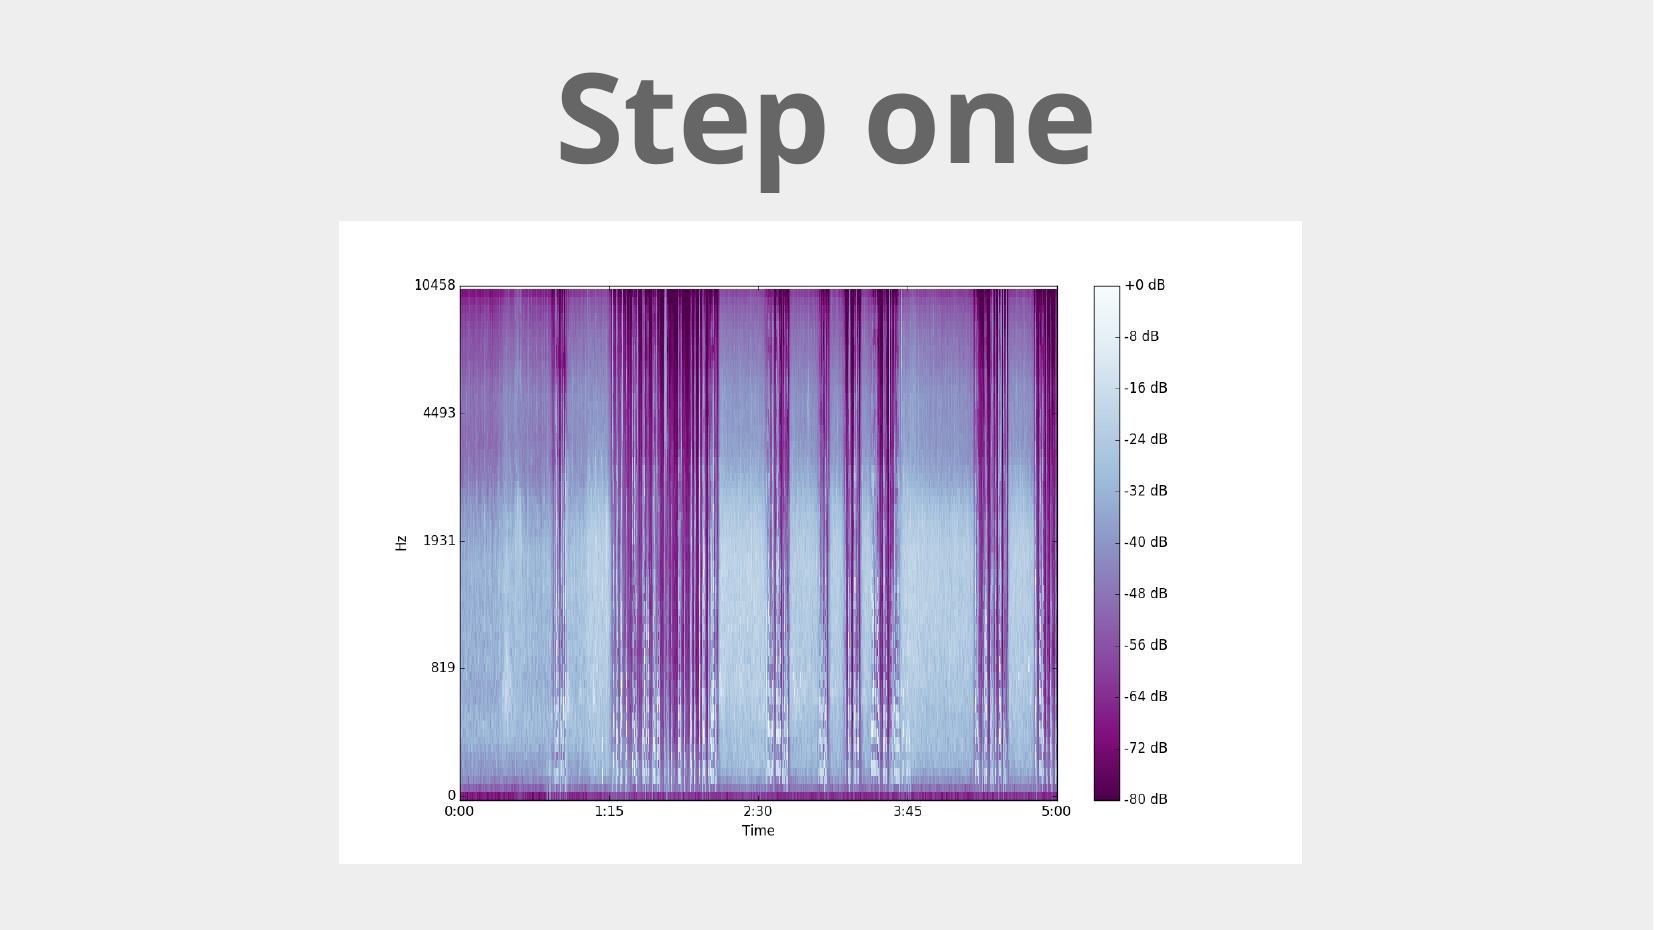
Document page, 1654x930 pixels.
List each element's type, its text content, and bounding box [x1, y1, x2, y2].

title Step one [82, 36, 1571, 193]
picture [339, 221, 1302, 864]
